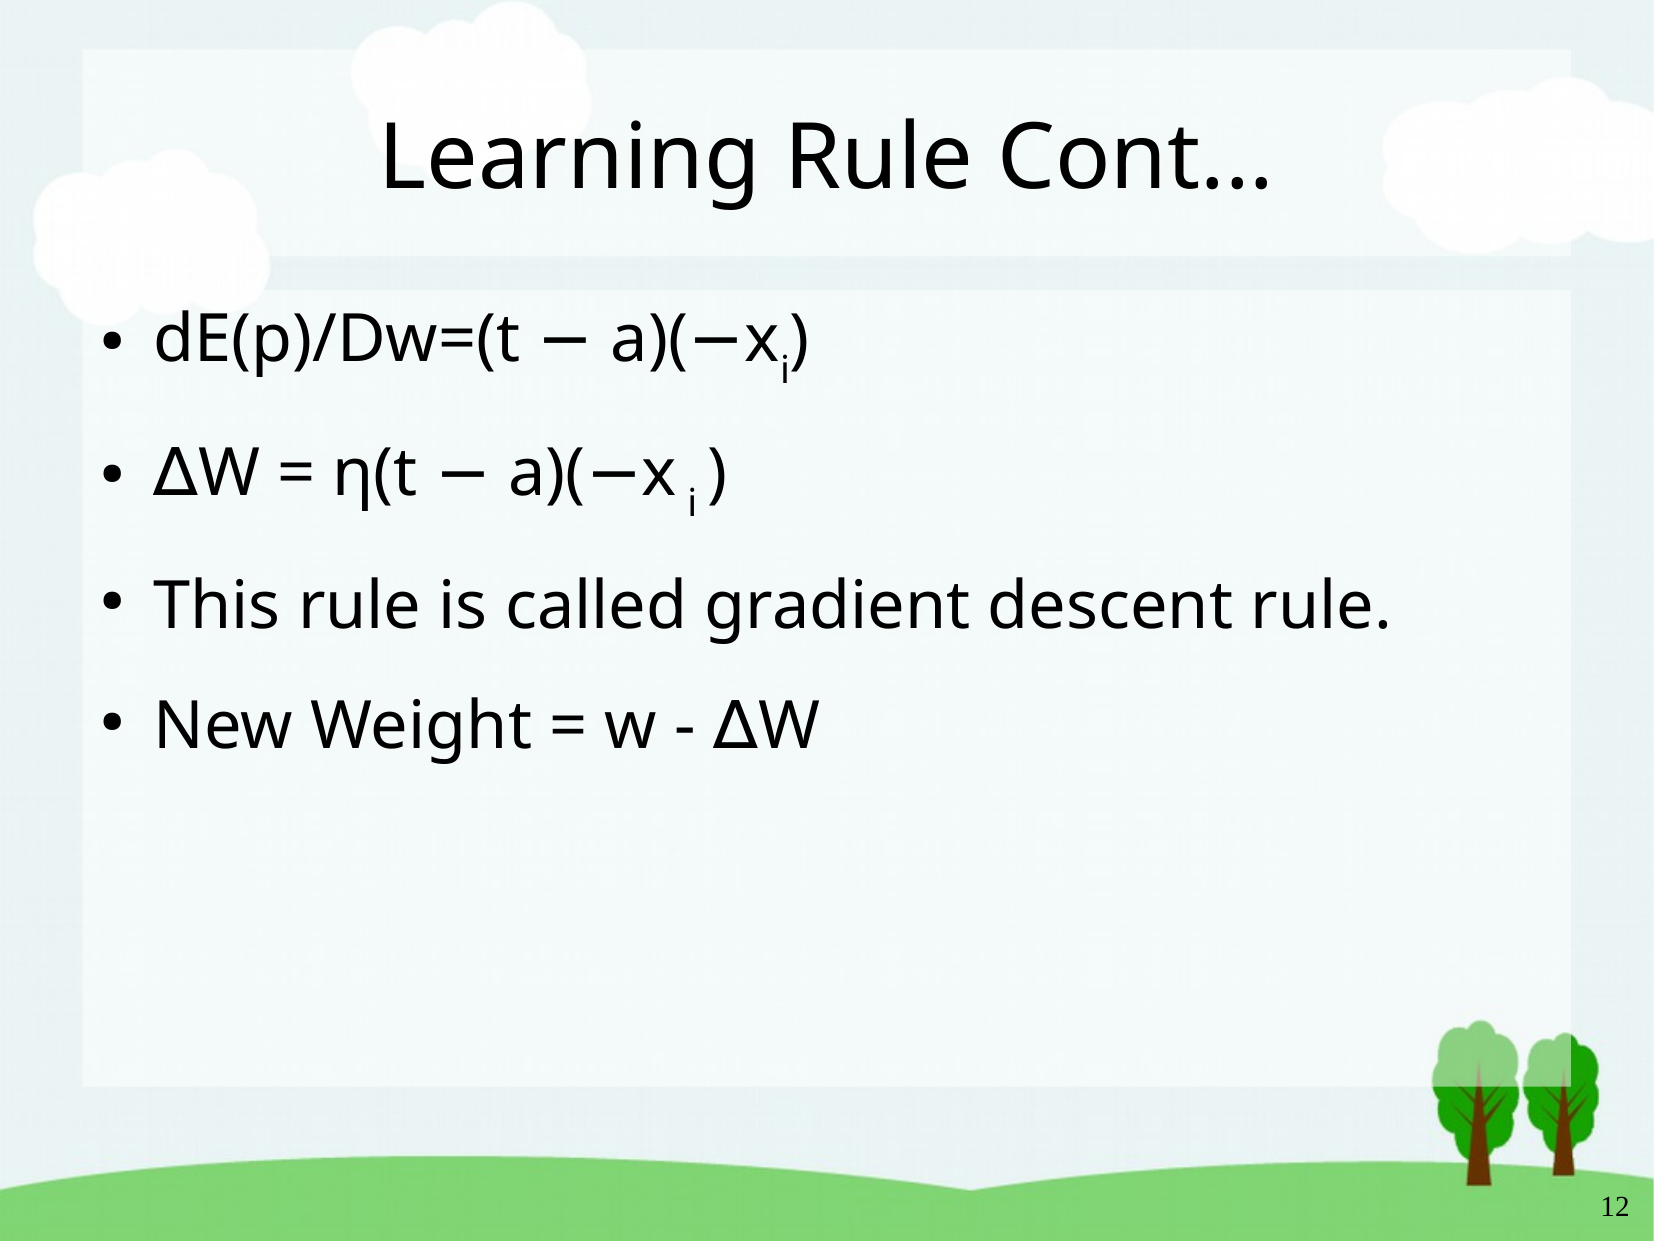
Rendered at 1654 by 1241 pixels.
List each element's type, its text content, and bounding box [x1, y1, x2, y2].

list dE(p)/Dw=(t − a)(−xi) ∆W = η(t − a)(−x i ) This rule is called gradient descent rule. New Weight = w - ∆W [82, 290, 1571, 1087]
picture [0, 0, 1654, 1241]
title Learning Rule Cont... [82, 49, 1571, 257]
